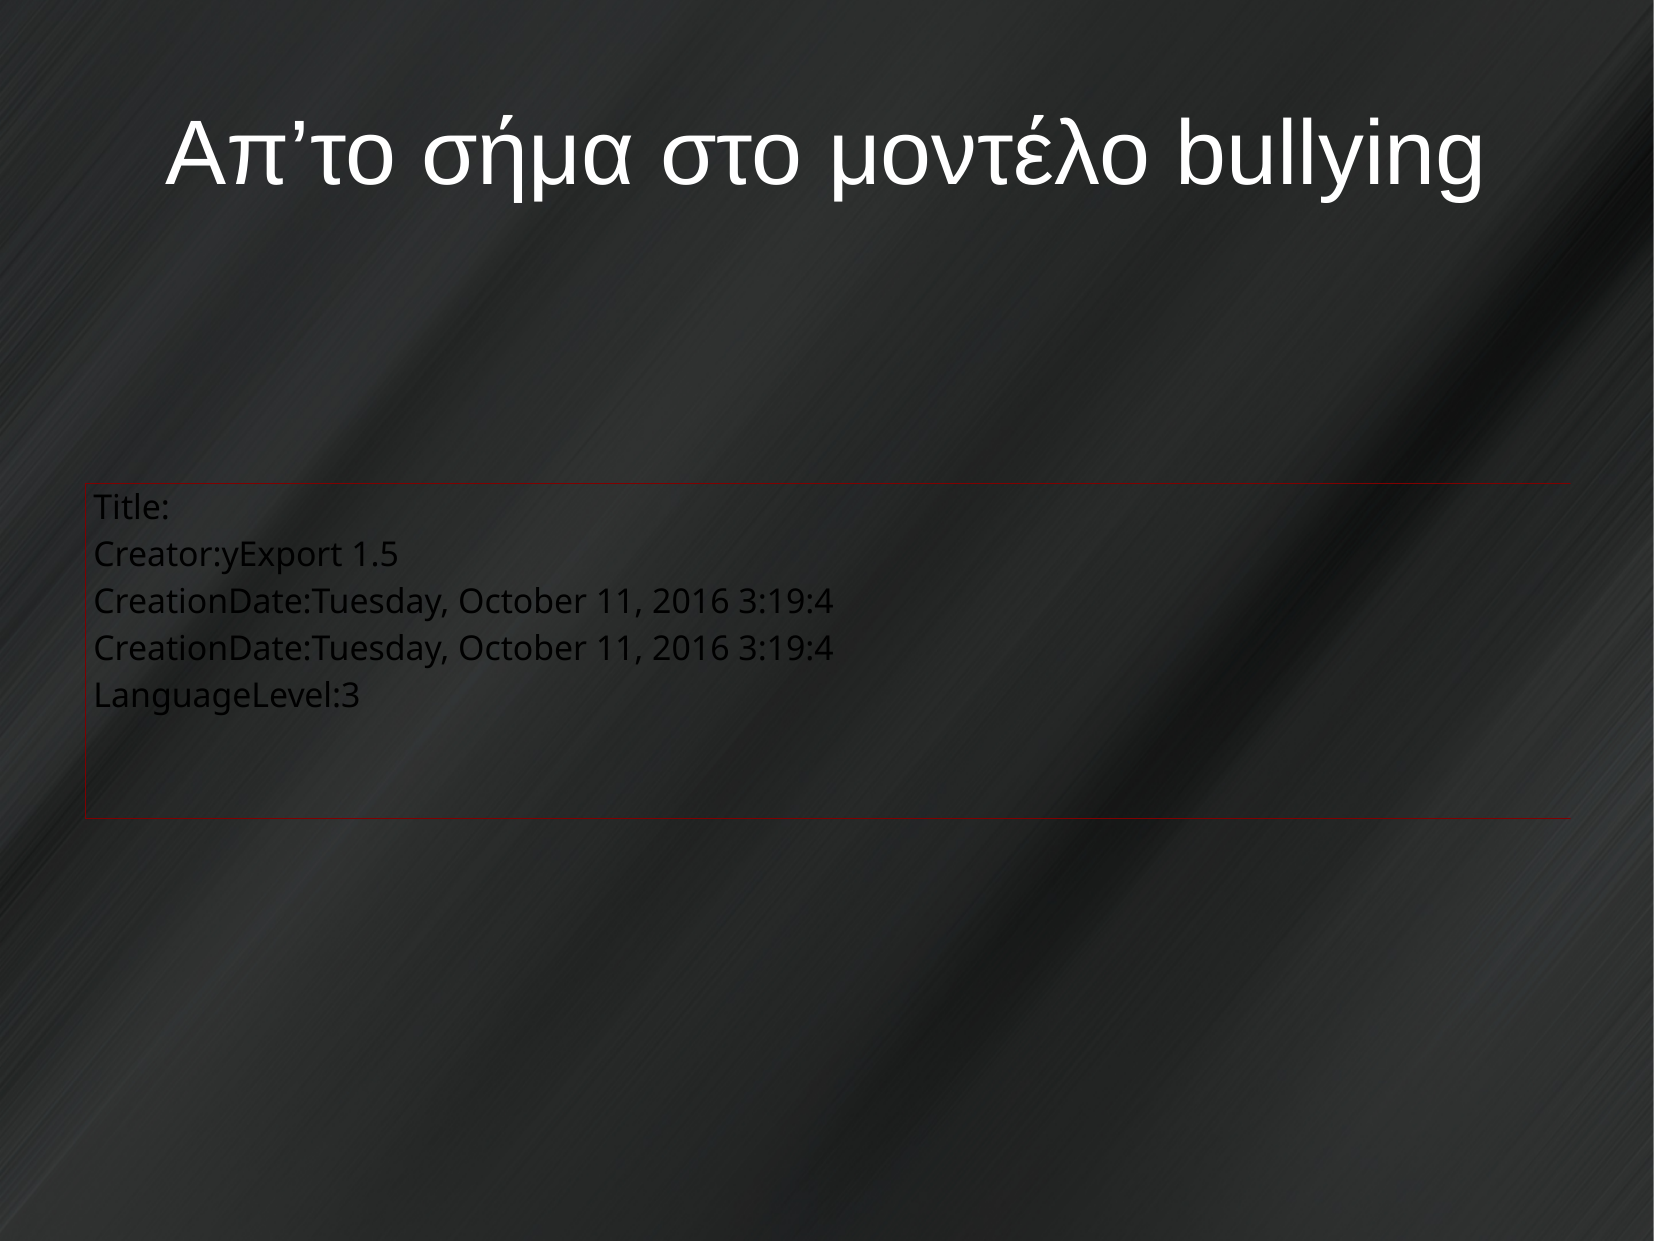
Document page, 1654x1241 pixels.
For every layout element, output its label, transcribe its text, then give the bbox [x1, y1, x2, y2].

title Απ’το σήμα στο μοντέλο bullying [82, 49, 1571, 257]
picture [0, 0, 1654, 1241]
